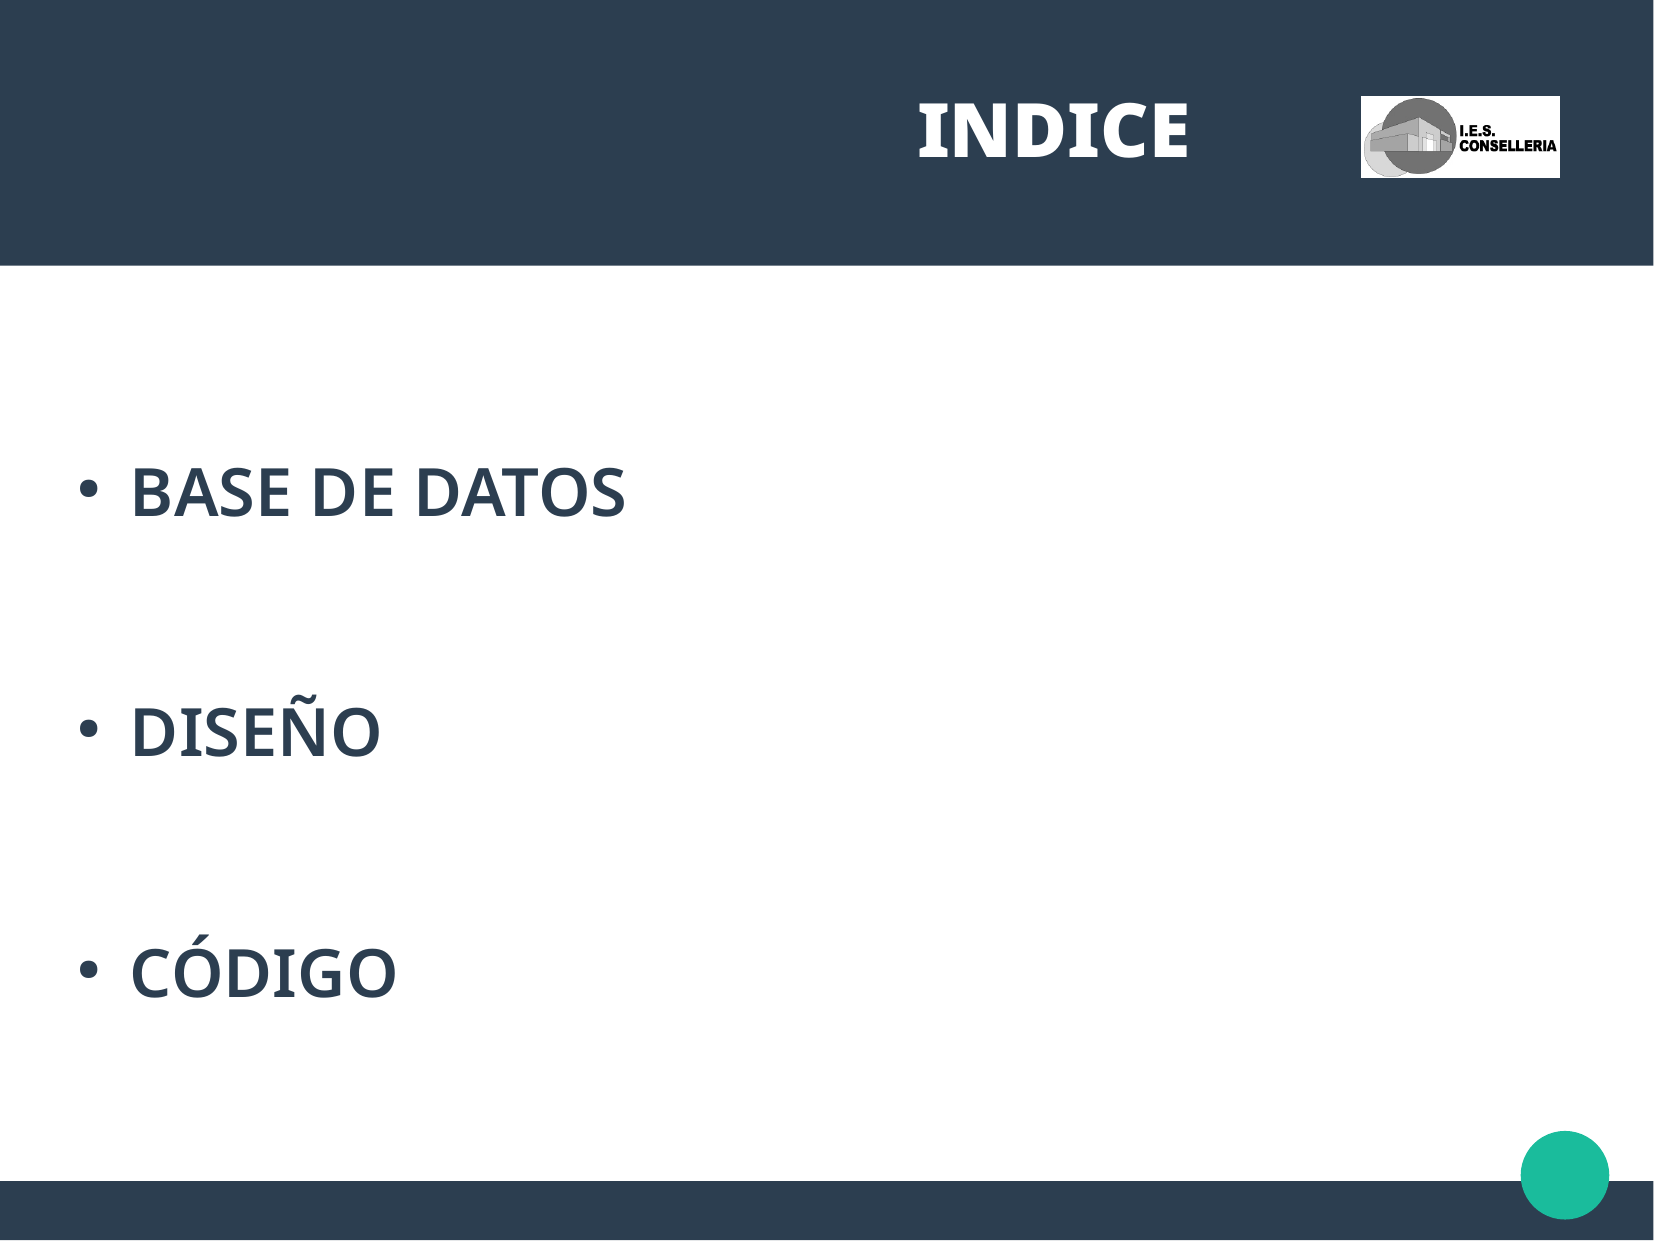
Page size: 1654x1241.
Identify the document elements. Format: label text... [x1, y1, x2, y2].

list BASE DE DATOS DISEÑO CÓDIGO [59, 324, 1595, 1152]
title INDICE [59, 49, 1595, 207]
picture [1361, 96, 1560, 178]
